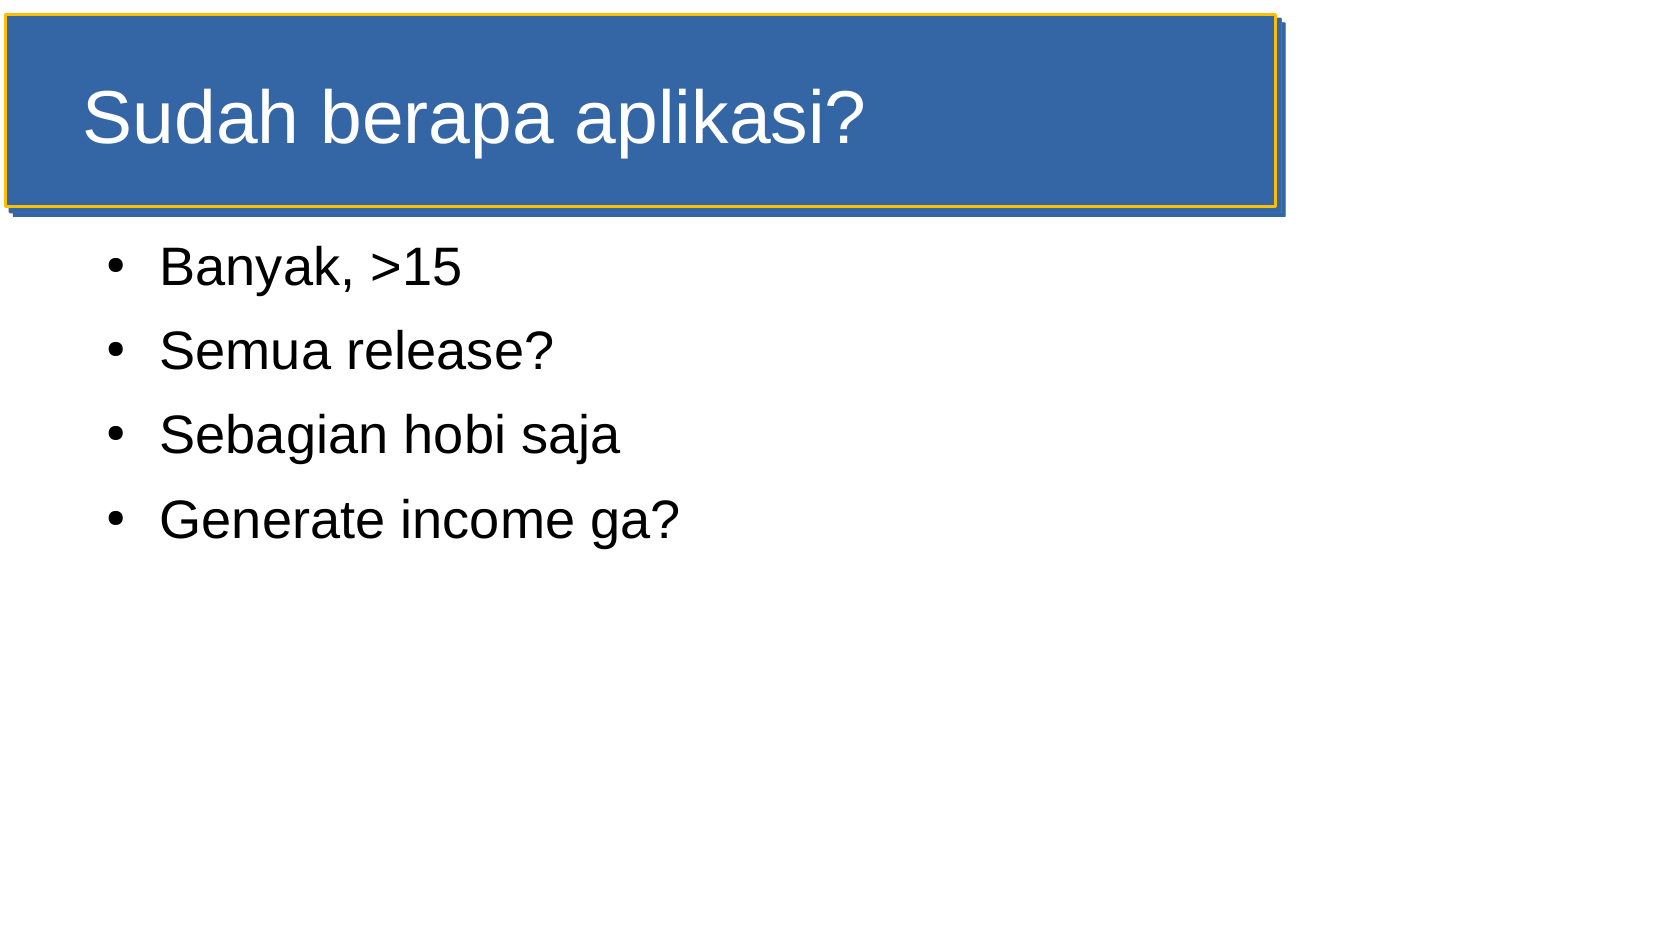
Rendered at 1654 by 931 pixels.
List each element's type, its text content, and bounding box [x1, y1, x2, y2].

title Sudah berapa aplikasi? [82, 44, 1235, 192]
list Banyak, >15 Semua release? Sebagian hobi saja Generate income ga? [88, 236, 1565, 798]
